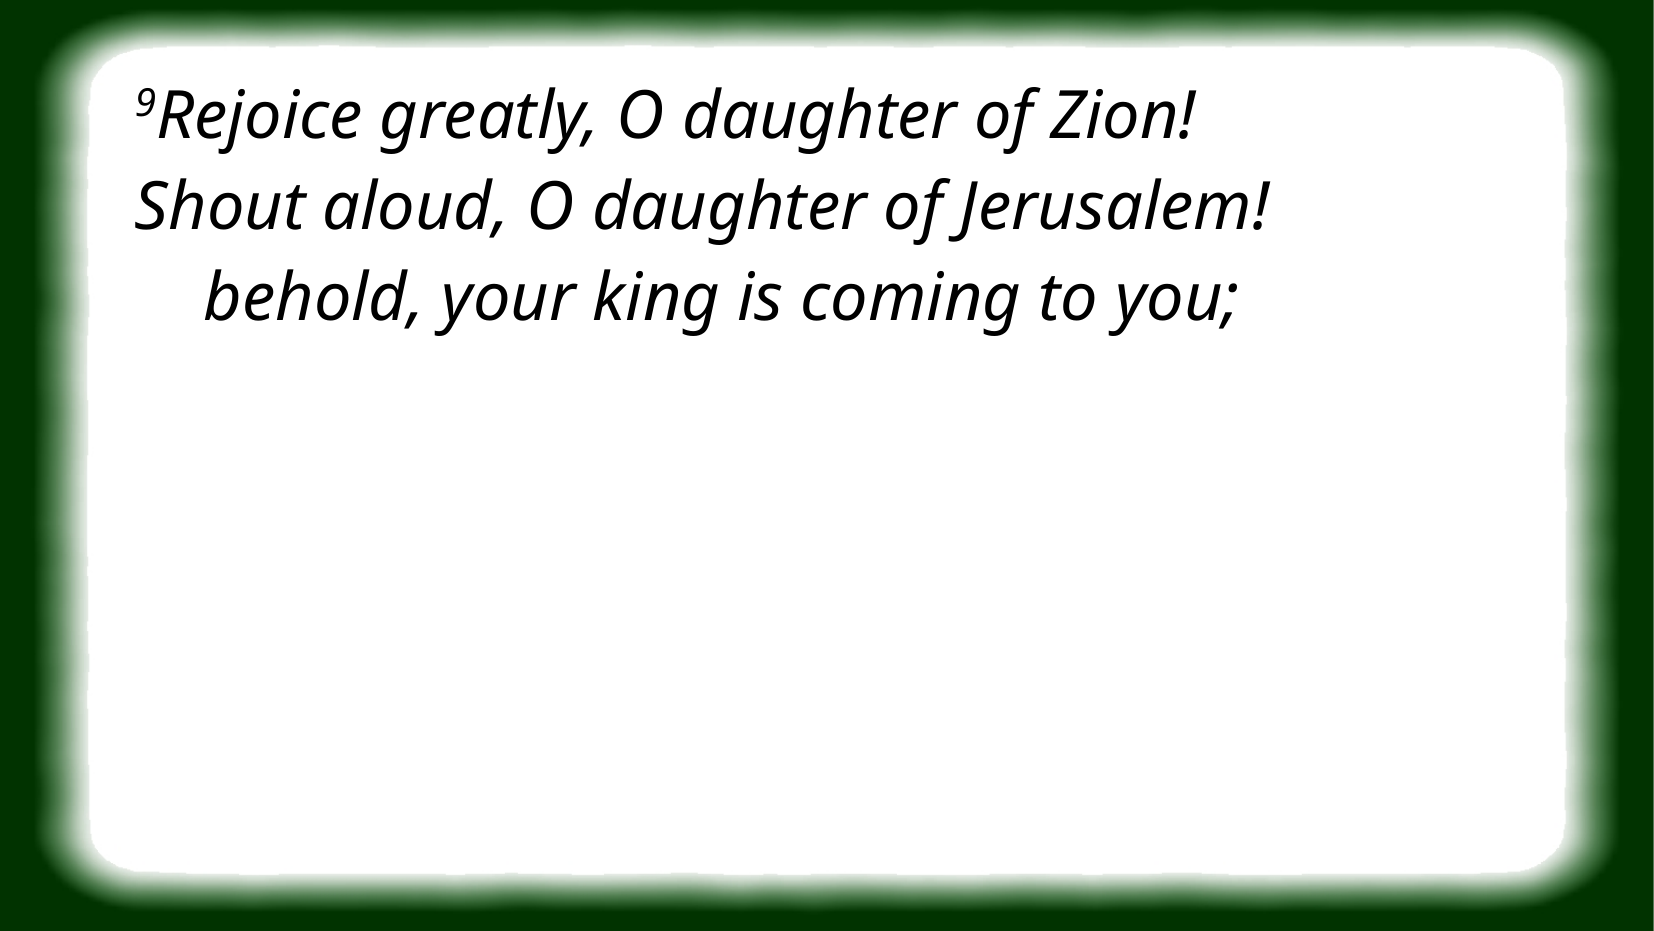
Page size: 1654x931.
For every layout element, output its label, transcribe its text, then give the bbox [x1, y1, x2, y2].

picture [0, 0, 1654, 931]
text_box 9Rejoice greatly, O daughter of Zion! Shout aloud, O daughter of Jerusalem! behold, your king is coming to you; [120, 60, 1546, 342]
